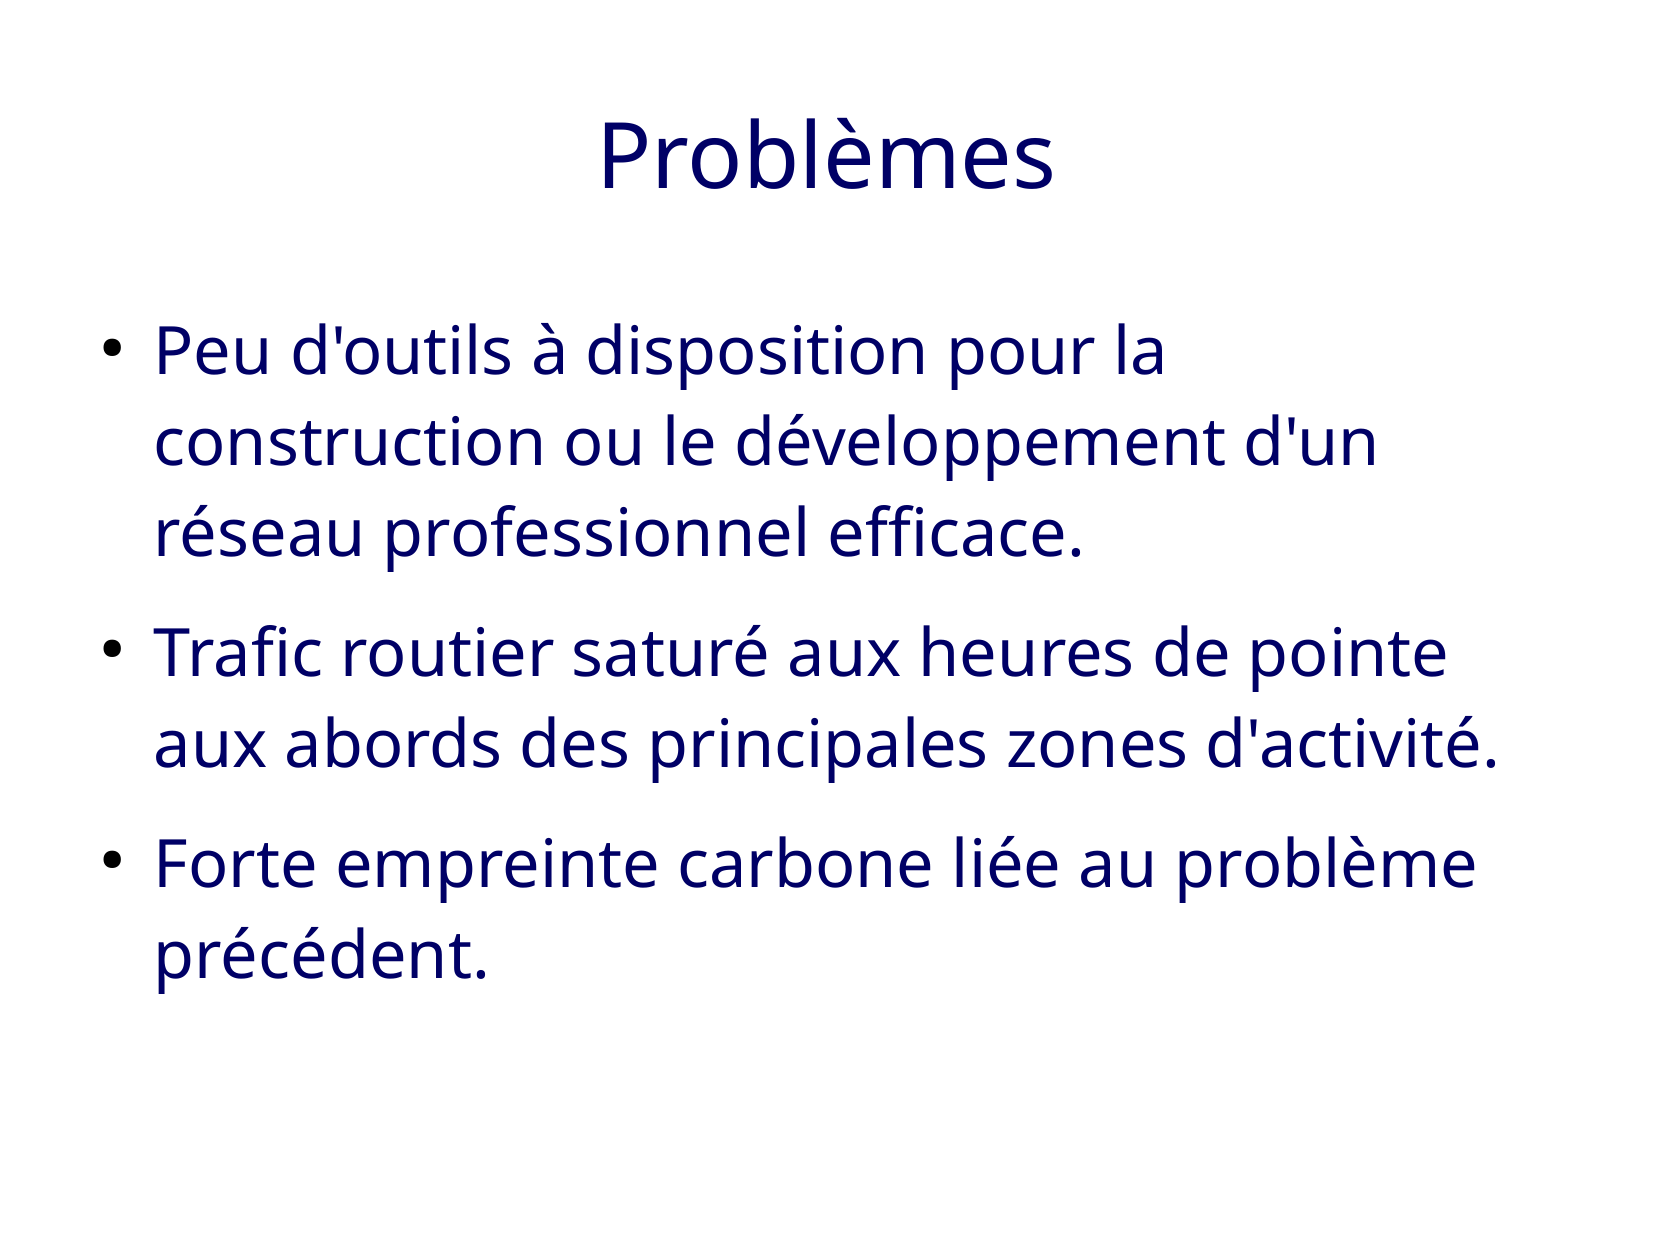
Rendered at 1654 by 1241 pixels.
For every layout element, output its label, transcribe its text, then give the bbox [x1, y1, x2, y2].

list Peu d'outils à disposition pour la construction ou le développement d'un réseau professionnel efficace. Trafic routier saturé aux heures de pointe aux abords des principales zones d'activité. Forte empreinte carbone liée au problème précédent. [82, 303, 1571, 1123]
title Problèmes [82, 49, 1571, 257]
